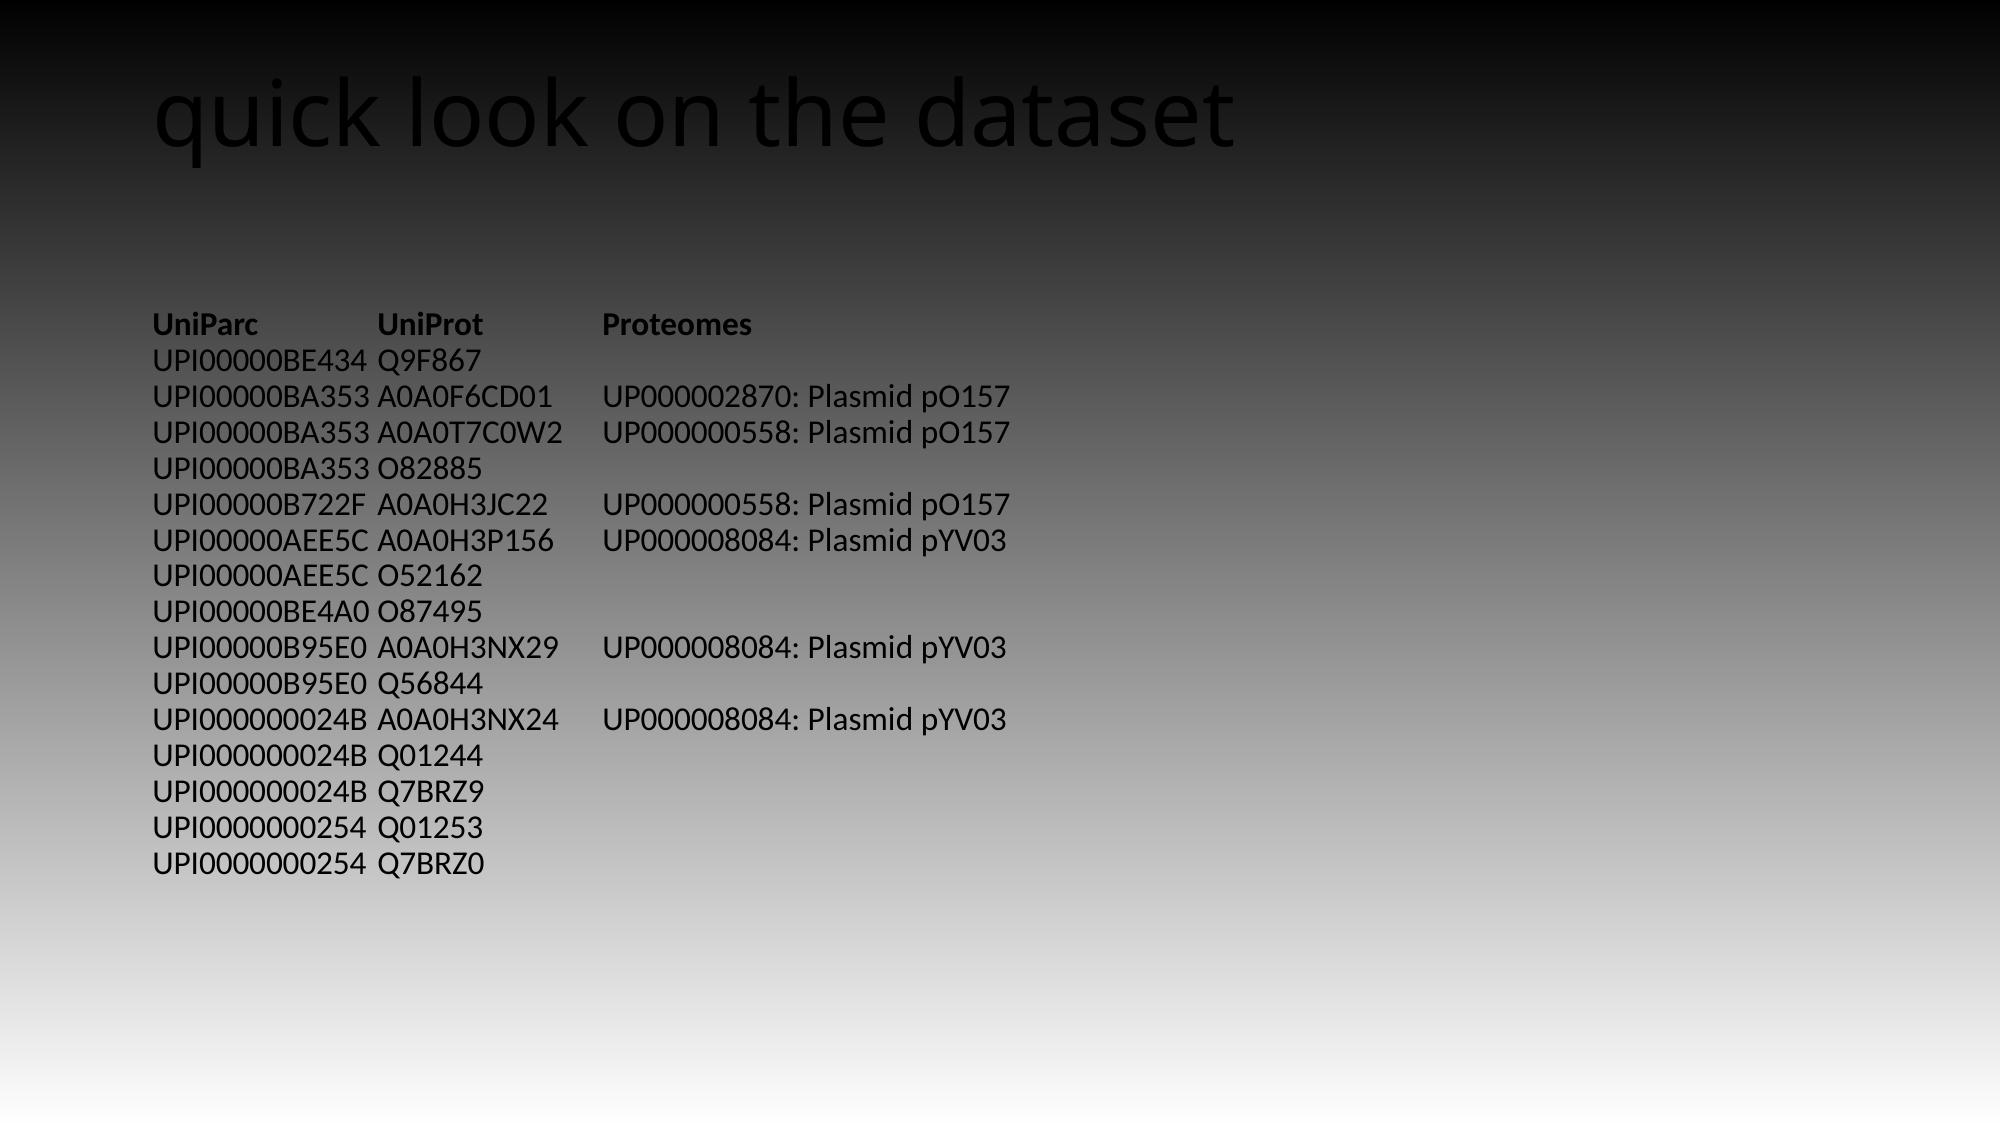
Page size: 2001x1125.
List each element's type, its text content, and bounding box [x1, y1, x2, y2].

list UniParc UniProt Proteomes UPI00000BE434 Q9F867 UPI00000BA353 A0A0F6CD01 UP000002870: Plasmid pO157 UPI00000BA353 A0A0T7C0W2 UP000000558: Plasmid pO157 UPI00000BA353 O82885 UPI00000B722F A0A0H3JC22 UP000000558: Plasmid pO157 UPI00000AEE5C A0A0H3P156 UP000008084: Plasmid pYV03 UPI00000AEE5C O52162 UPI00000BE4A0 O87495 UPI00000B95E0 A0A0H3NX29 UP000008084: Plasmid pYV03 UPI00000B95E0 Q56844 UPI000000024B A0A0H3NX24 UP000008084: Plasmid pYV03 UPI000000024B Q01244 UPI000000024B Q7BRZ9 UPI0000000254 Q01253 UPI0000000254 Q7BRZ0 [137, 299, 1863, 1014]
title quick look on the dataset [137, 59, 1863, 278]
